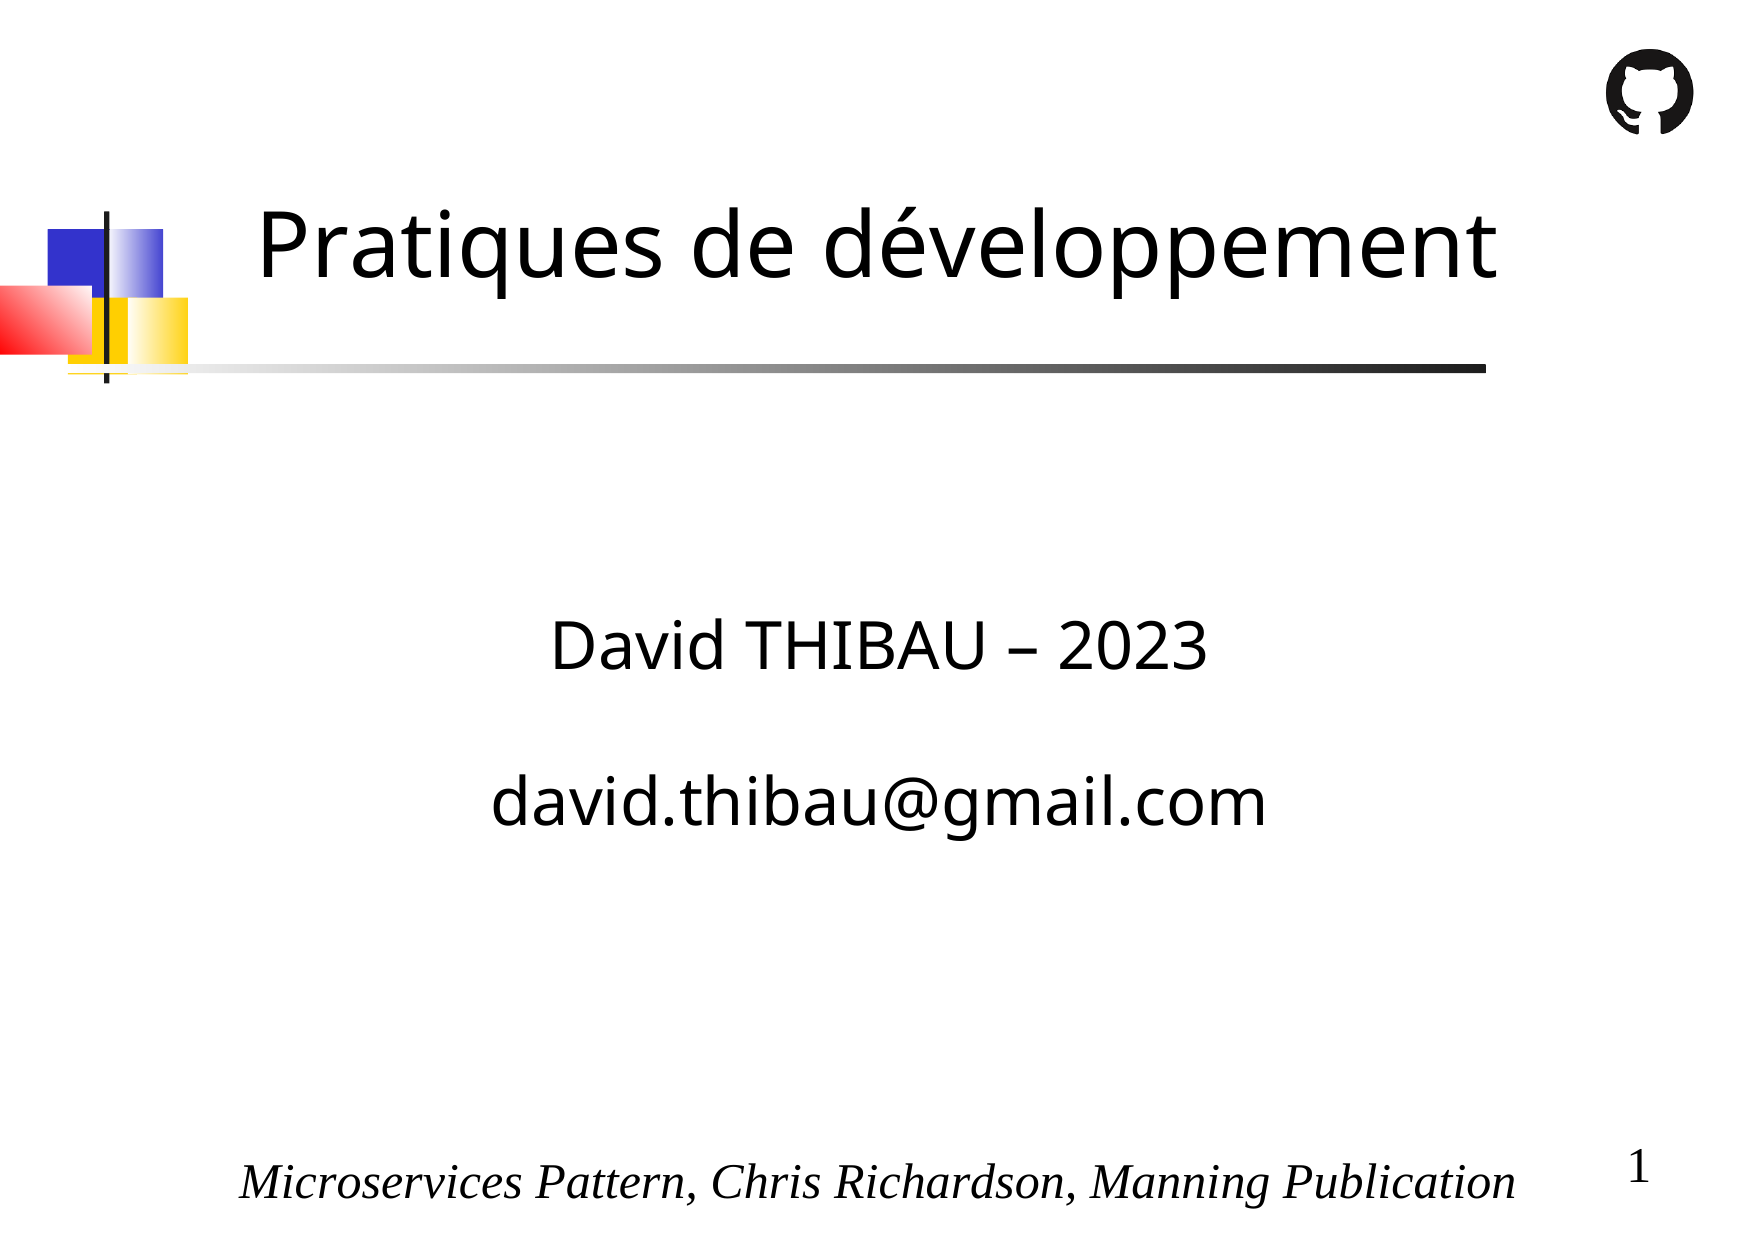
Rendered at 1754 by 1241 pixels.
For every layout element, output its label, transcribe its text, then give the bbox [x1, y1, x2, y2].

picture [1576, 19, 1723, 166]
title Pratiques de développement [179, 138, 1577, 353]
text_box Microservices Pattern, Chris Richardson, Manning Publication [224, 1145, 1533, 1218]
subtitle David THIBAU – 2023 david.thibau@gmail.com [179, 608, 1577, 841]
